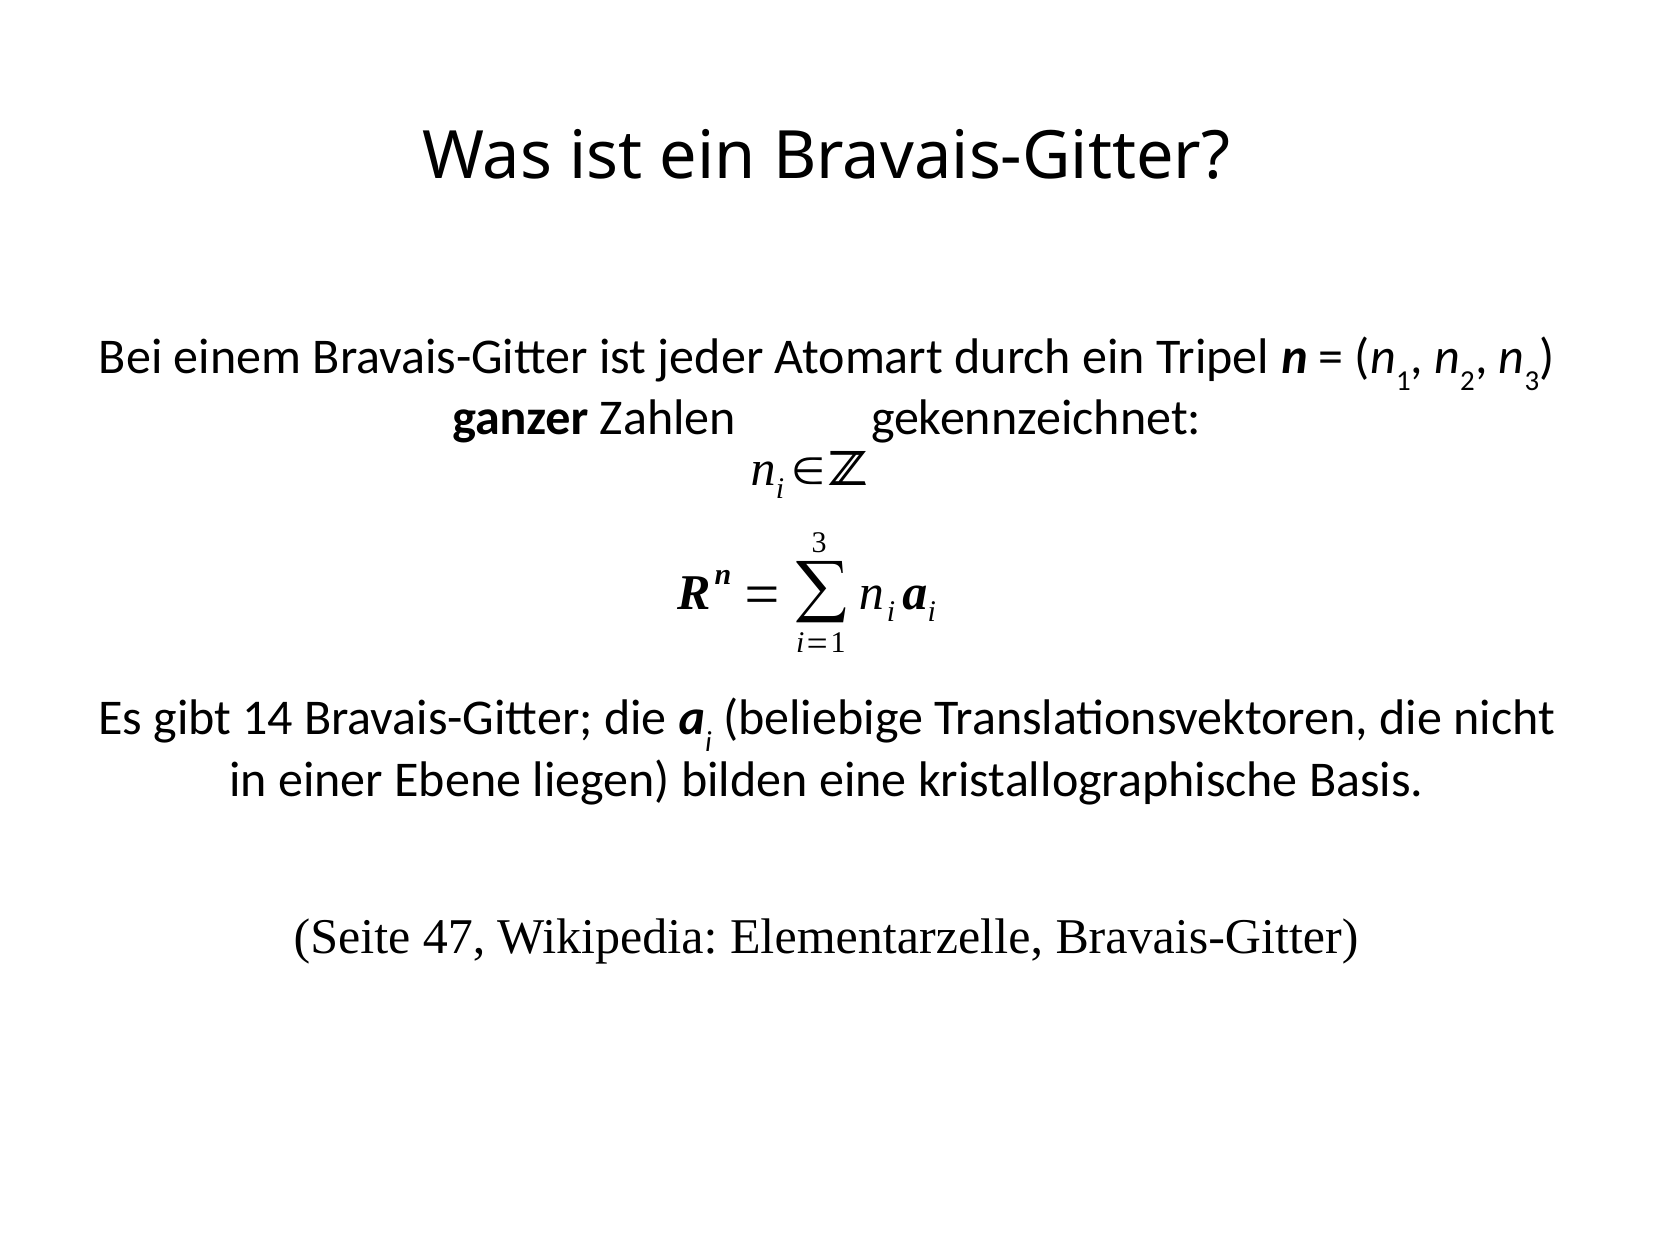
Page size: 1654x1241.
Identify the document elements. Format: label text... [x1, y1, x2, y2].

chart [738, 441, 882, 507]
title Was ist ein Bravais-Gitter? [82, 49, 1571, 257]
subtitle Bei einem Bravais-Gitter ist jeder Atomart durch ein Tripel n = (n1, n2, n3) ganzer Zahlen gekennzeichnet: Es gibt 14 Bravais-Gitter; die ai (beliebige Translationsvektoren, die nicht in einer Ebene liegen) bilden eine kristallographische Basis. (Seite 47, Wikipedia: Elementarzelle, Bravais-Gitter) [82, 275, 1571, 1025]
chart [661, 524, 950, 662]
